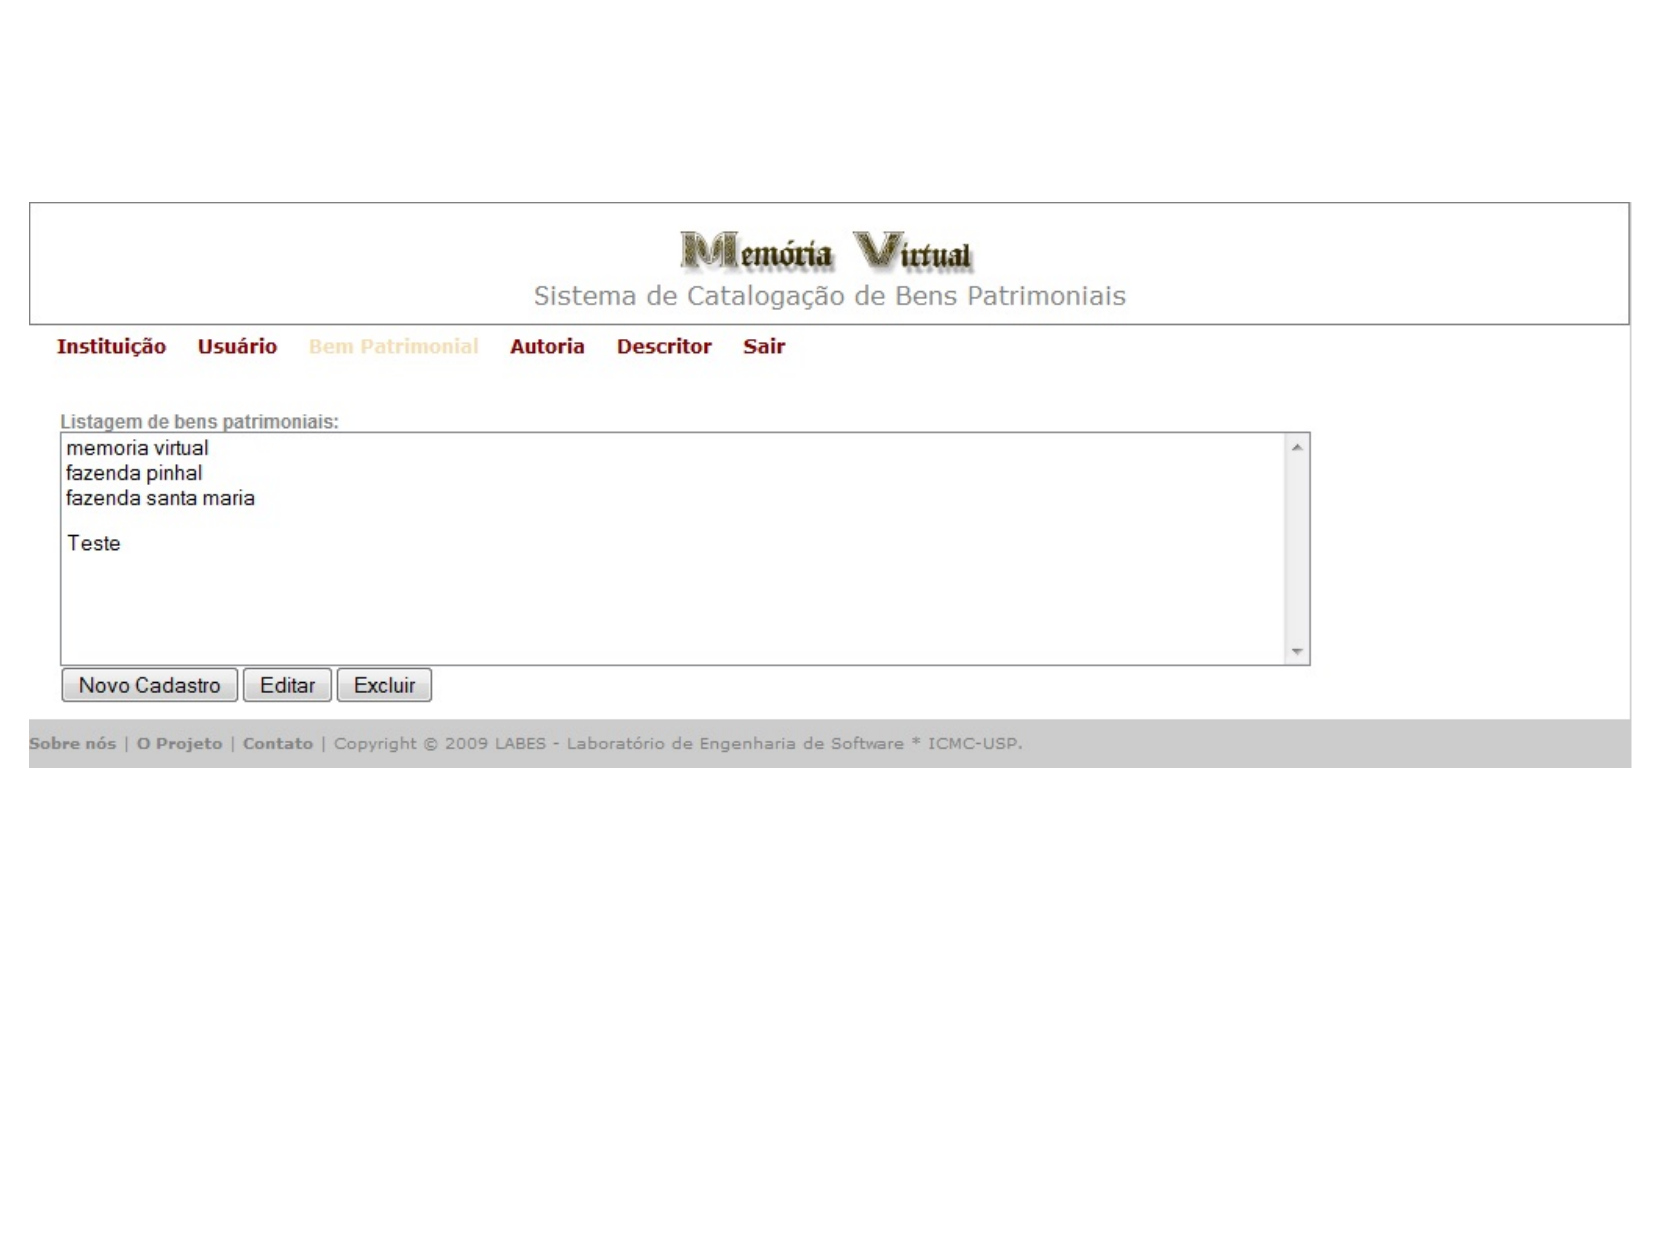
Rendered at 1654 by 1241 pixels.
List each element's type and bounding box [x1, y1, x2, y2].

picture [29, 202, 1638, 768]
